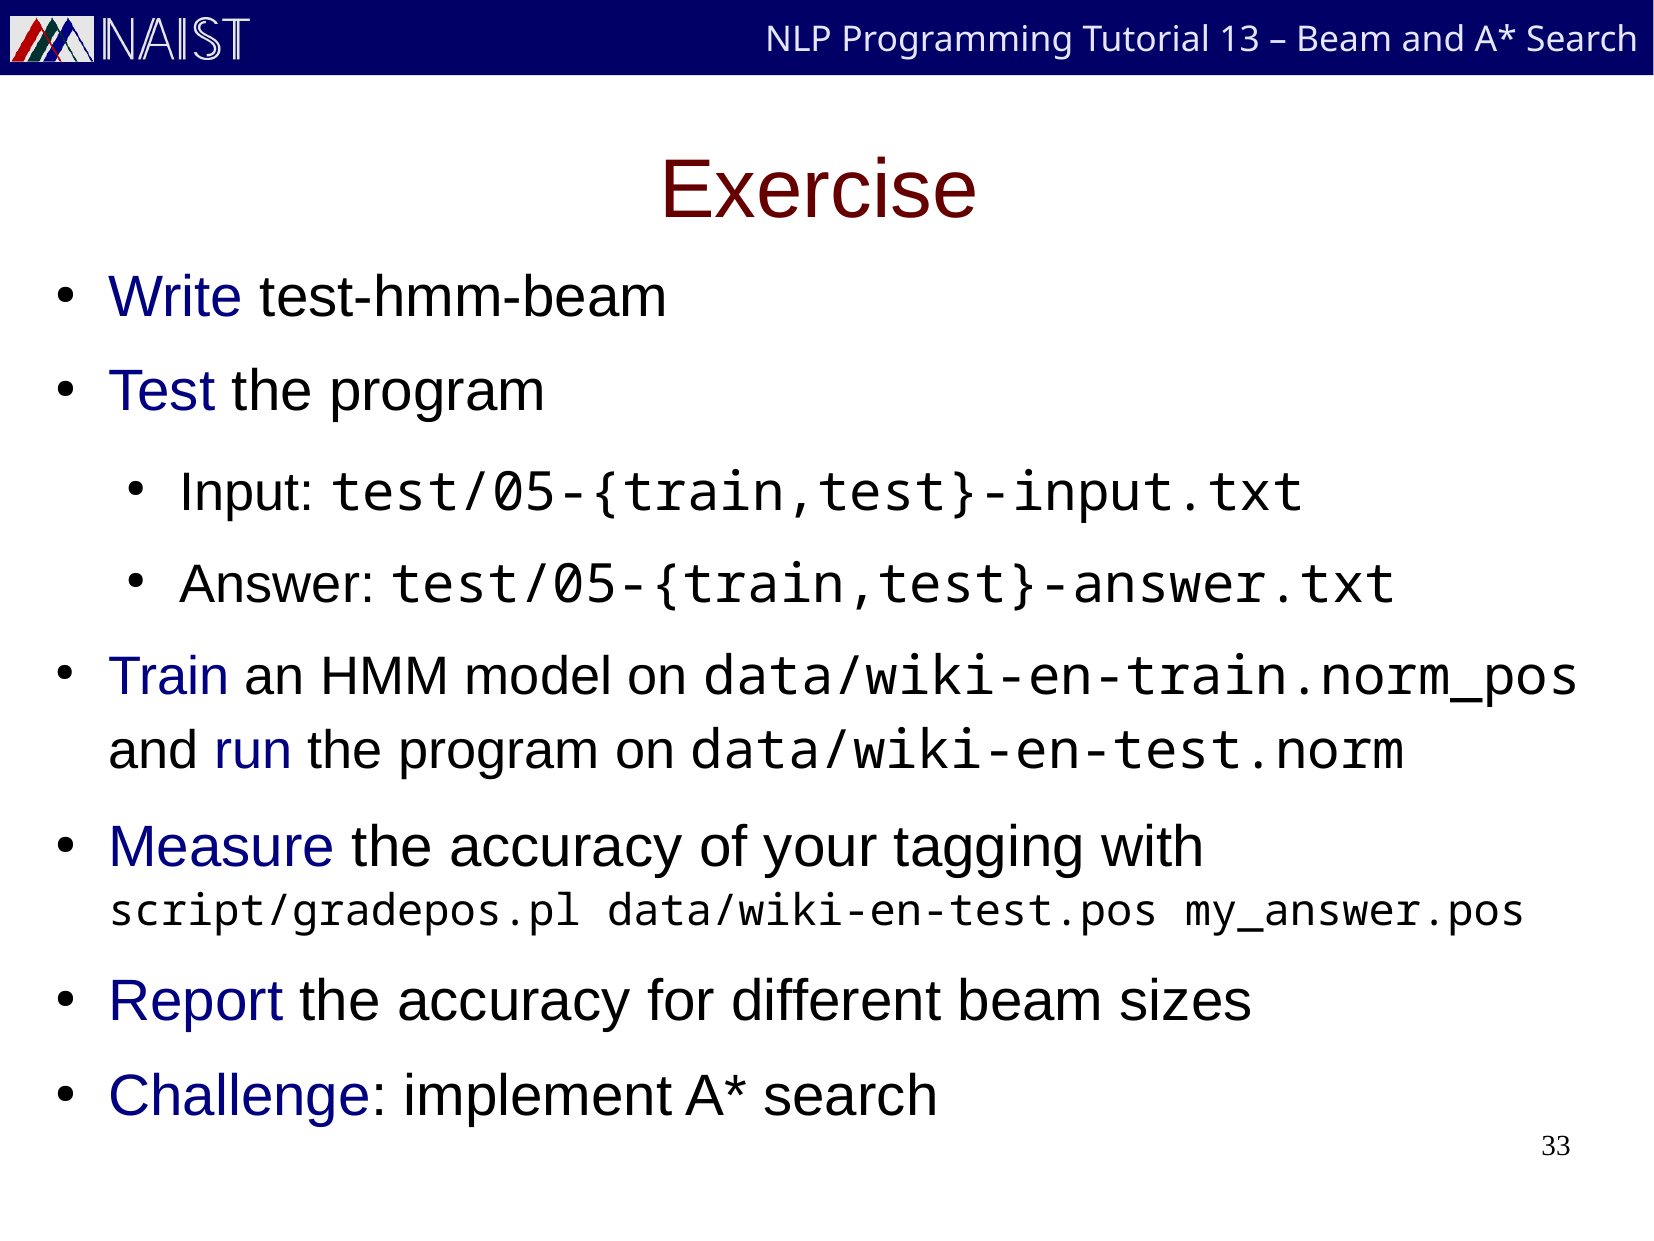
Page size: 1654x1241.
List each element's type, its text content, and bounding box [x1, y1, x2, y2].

picture [10, 16, 94, 62]
list Write test-hmm-beam Test the program Input: test/05-{train,test}-input.txt Answer: test/05-{train,test}-answer.txt Train an HMM model on data/wiki-en-train.norm_pos and run the program on data/wiki-en-test.norm Measure the accuracy of your tagging with script/gradepos.pl data/wiki-en-test.pos my_answer.pos Report the accuracy for different beam sizes Challenge: implement A* search [37, 263, 1654, 1085]
title Exercise [75, 92, 1564, 263]
picture [102, 17, 251, 60]
